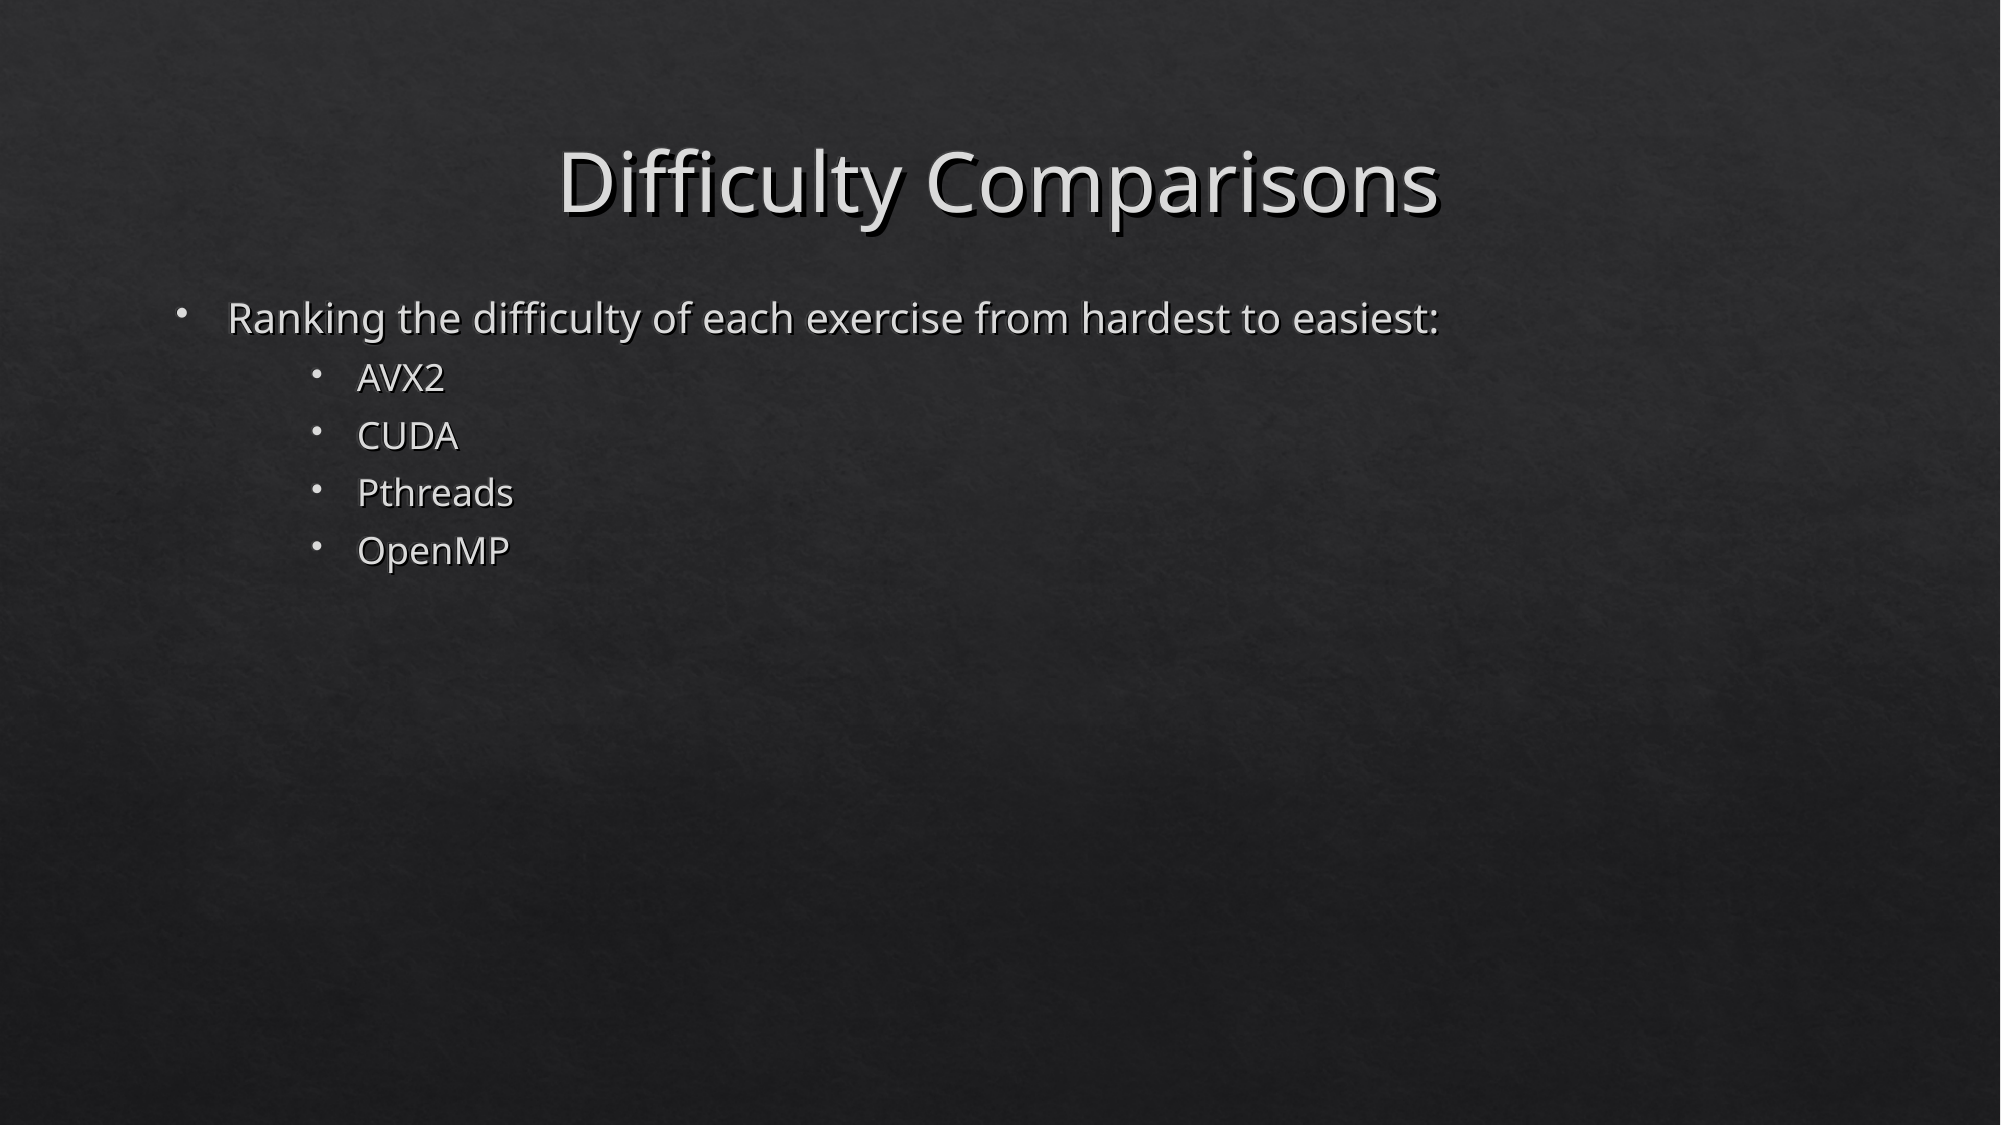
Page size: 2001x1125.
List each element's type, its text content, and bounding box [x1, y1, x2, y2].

list Ranking the difficulty of each exercise from hardest to easiest: AVX2 CUDA Pthreads OpenMP [149, 284, 1849, 950]
title Difficulty Comparisons [149, 99, 1849, 260]
